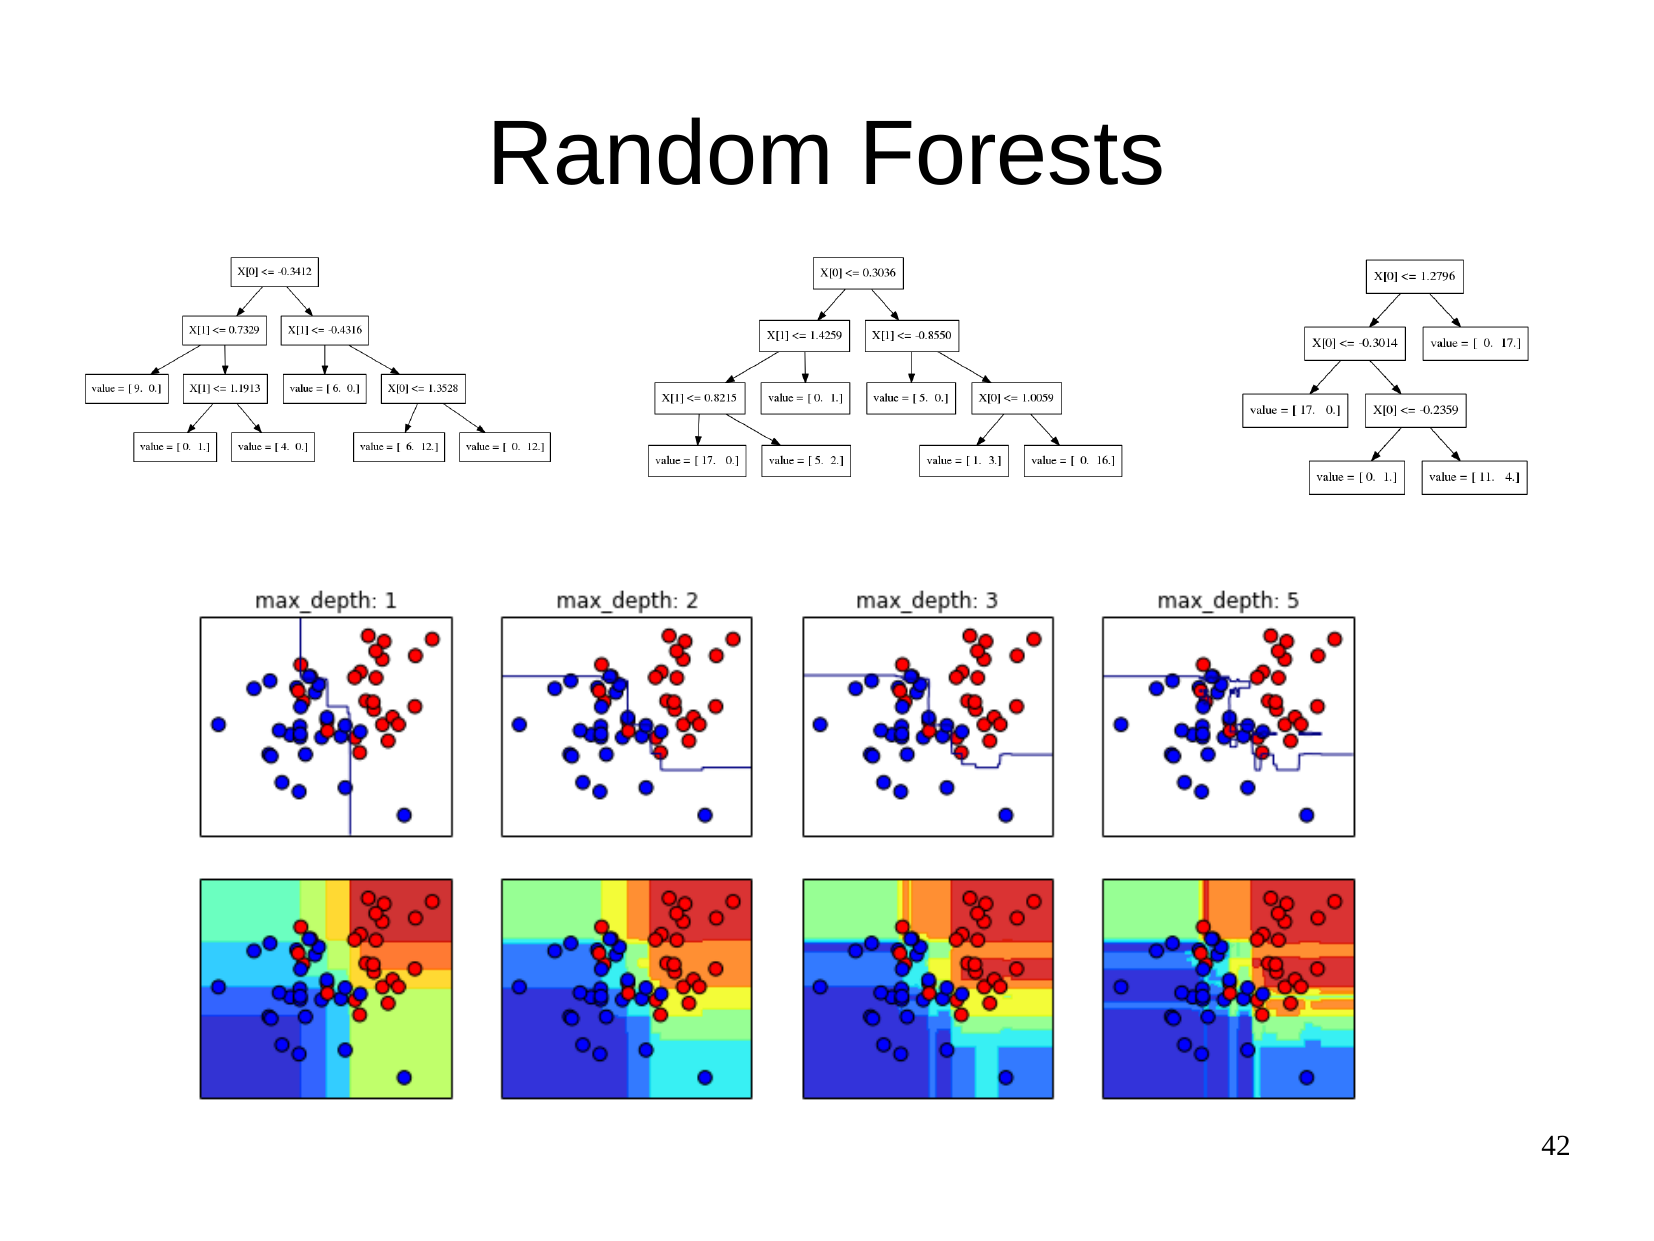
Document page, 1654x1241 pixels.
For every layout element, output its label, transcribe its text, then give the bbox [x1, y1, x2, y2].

picture [82, 254, 553, 466]
title Random Forests [82, 49, 1571, 257]
picture [188, 579, 1366, 1111]
picture [645, 254, 1125, 481]
picture [1239, 256, 1531, 498]
